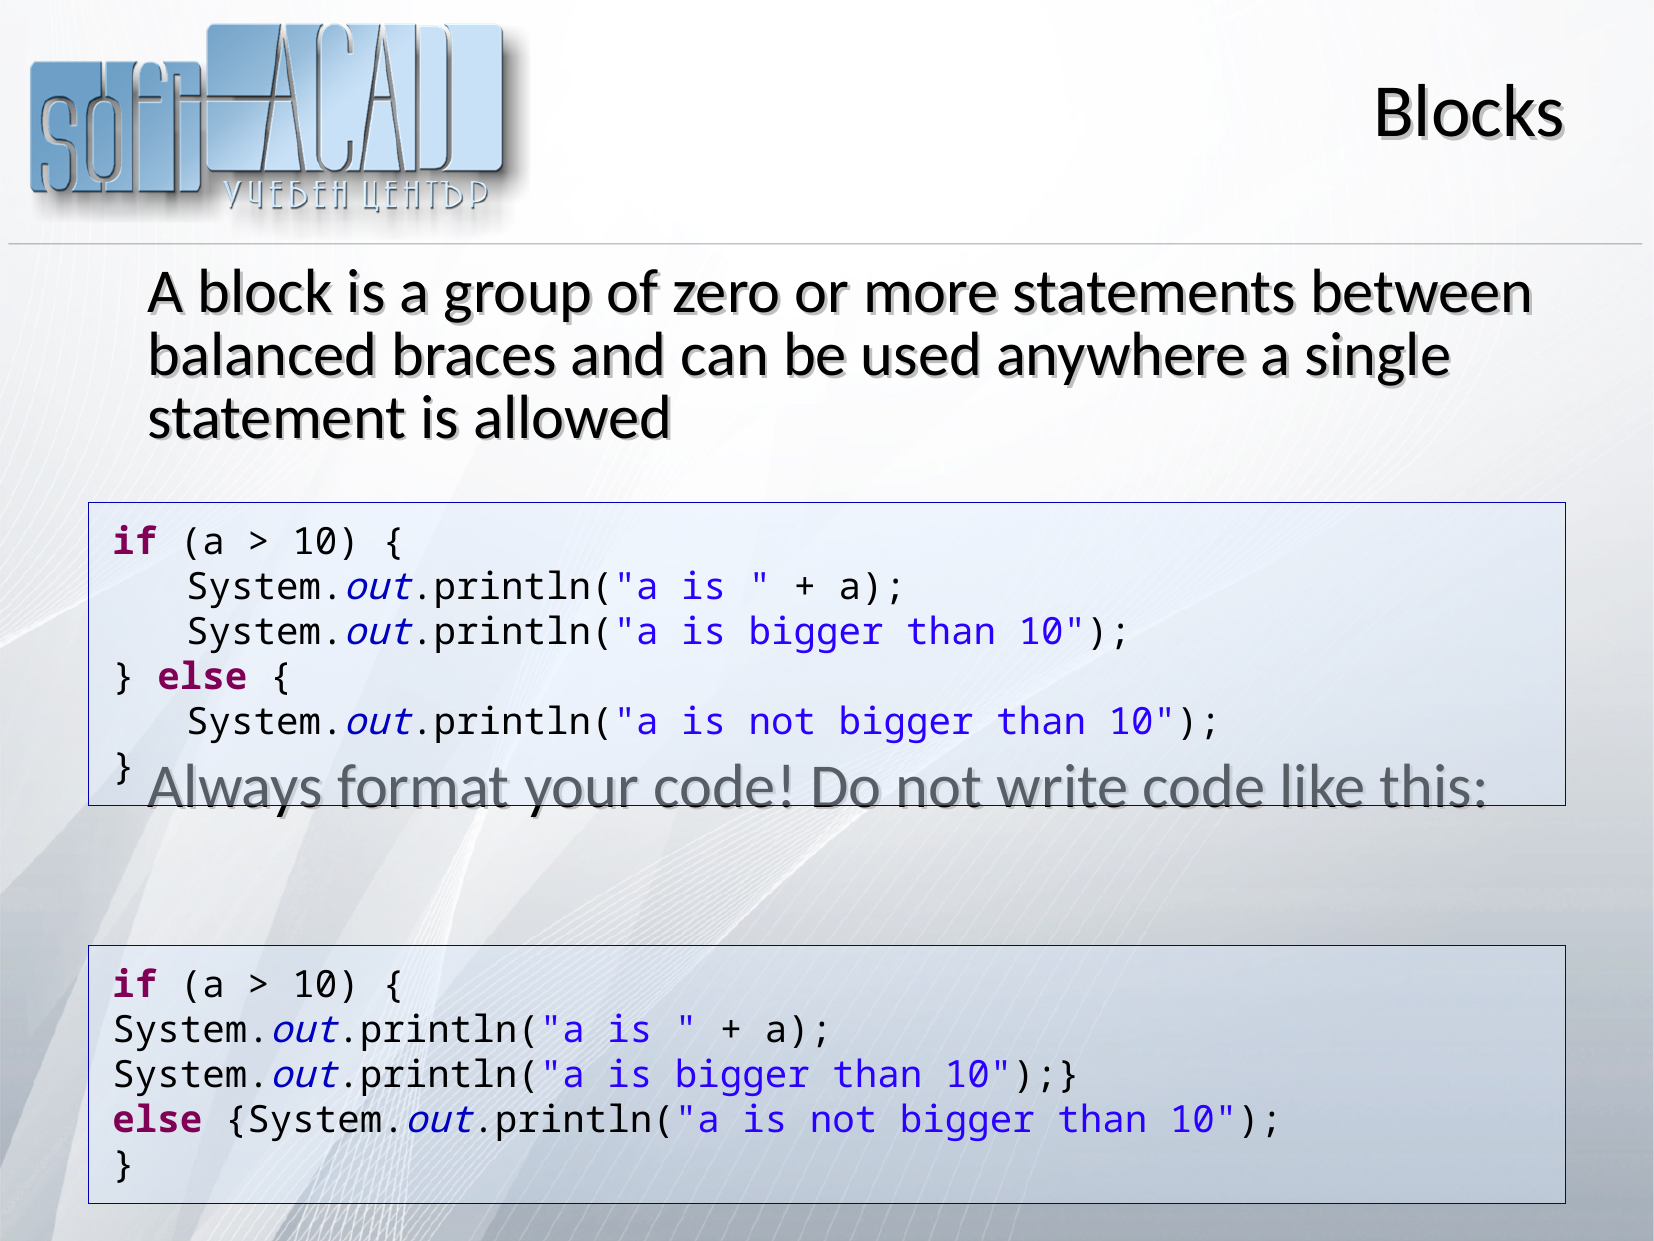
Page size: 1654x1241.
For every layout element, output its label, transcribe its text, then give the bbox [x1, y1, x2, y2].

picture [0, 0, 1654, 1241]
text_box if (a > 10) { System.out.println("a is " + a); System.out.println("a is bigger than 10"); } else { System.out.println("a is not bigger than 10"); } [88, 501, 1565, 806]
text_box if (a > 10) { System.out.println("a is " + a); System.out.println("a is bigger than 10");} else {System.out.println("a is not bigger than 10"); } [88, 944, 1565, 1203]
title Blocks [82, 0, 1565, 237]
list A block is a group of zero or more statements between balanced braces and can be used anywhere a single statement is allowed Always format your code! Do not write code like this: [76, 265, 1595, 1085]
